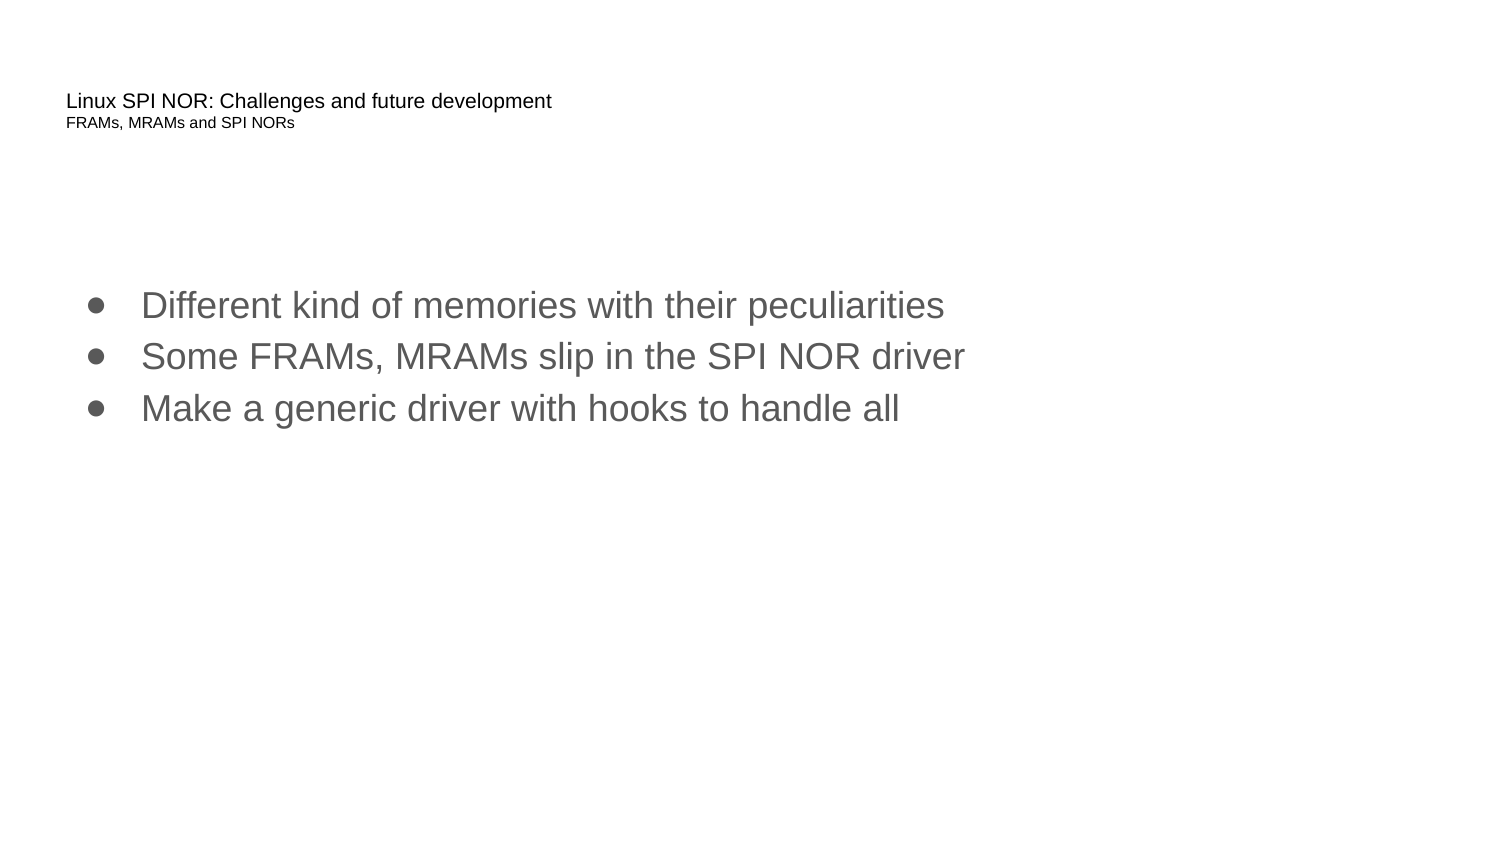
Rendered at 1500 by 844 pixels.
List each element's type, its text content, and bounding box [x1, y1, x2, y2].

list Different kind of memories with their peculiarities Some FRAMs, MRAMs slip in the SPI NOR driver Make a generic driver with hooks to handle all [51, 189, 1449, 750]
title Linux SPI NOR: Challenges and future development FRAMs, MRAMs and SPI NORs [51, 72, 1449, 167]
